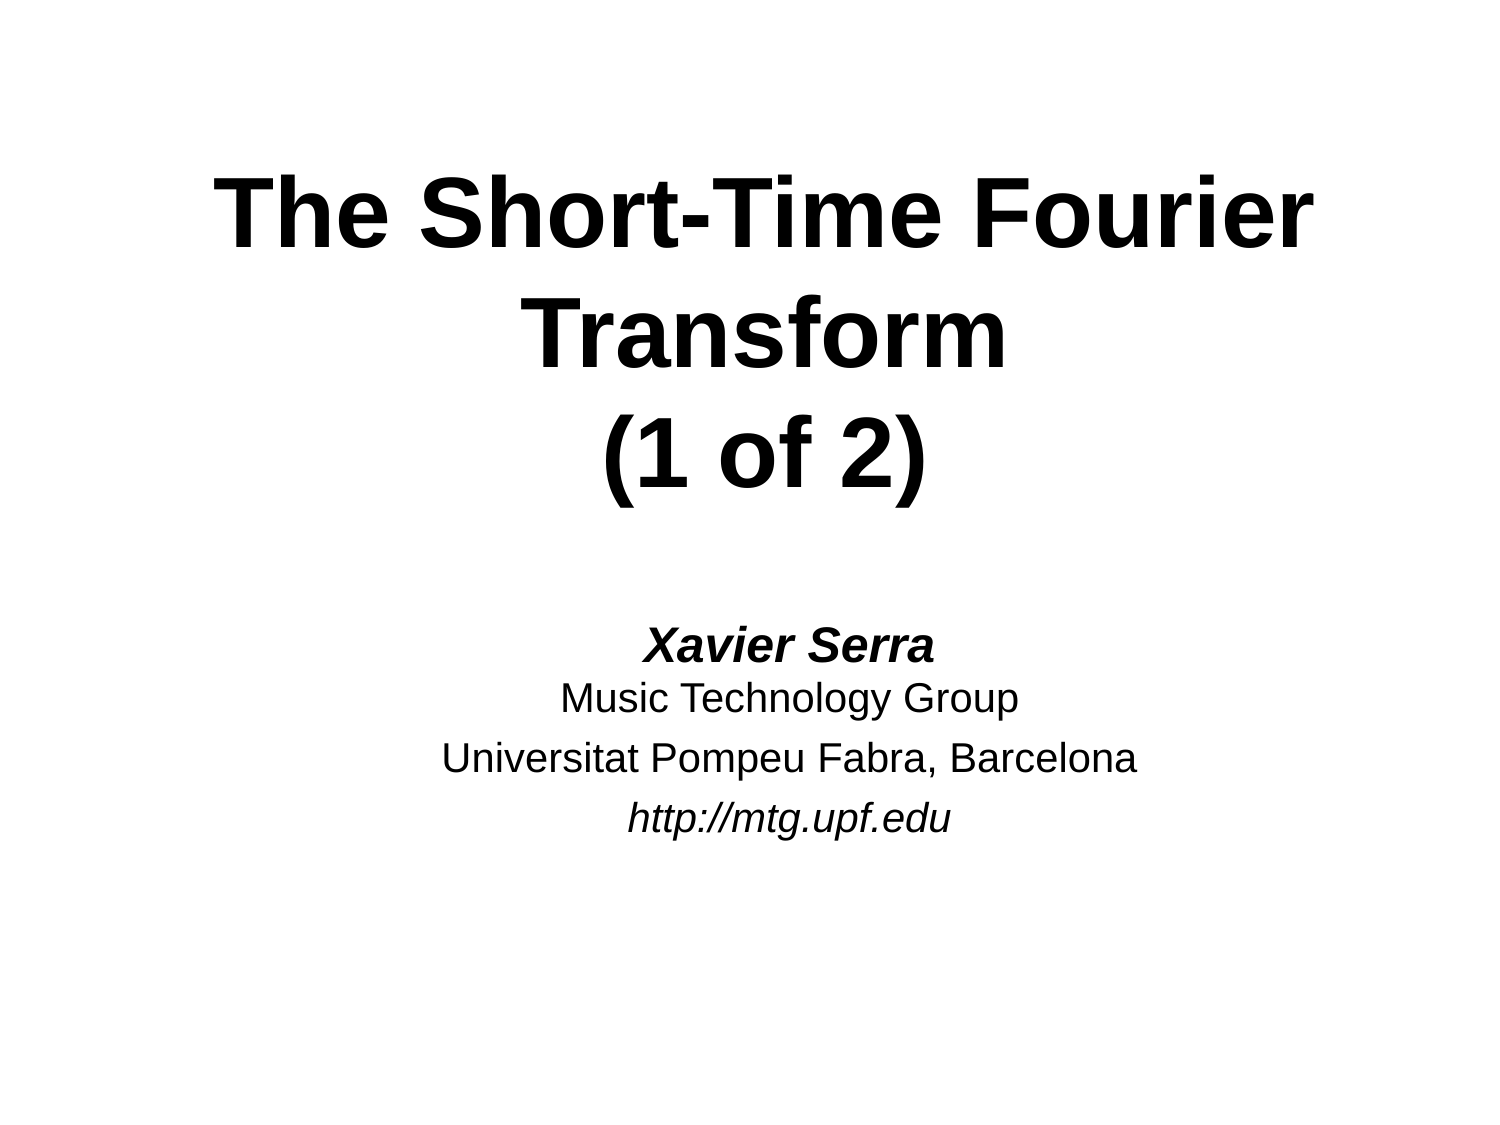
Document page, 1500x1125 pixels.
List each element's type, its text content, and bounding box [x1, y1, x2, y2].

title The Short-Time Fourier Transform (1 of 2) [143, 82, 1350, 572]
text_box Xavier Serra Music Technology Group Universitat Pompeu Fabra, Barcelona http://mtg.upf.edu [375, 609, 1204, 910]
